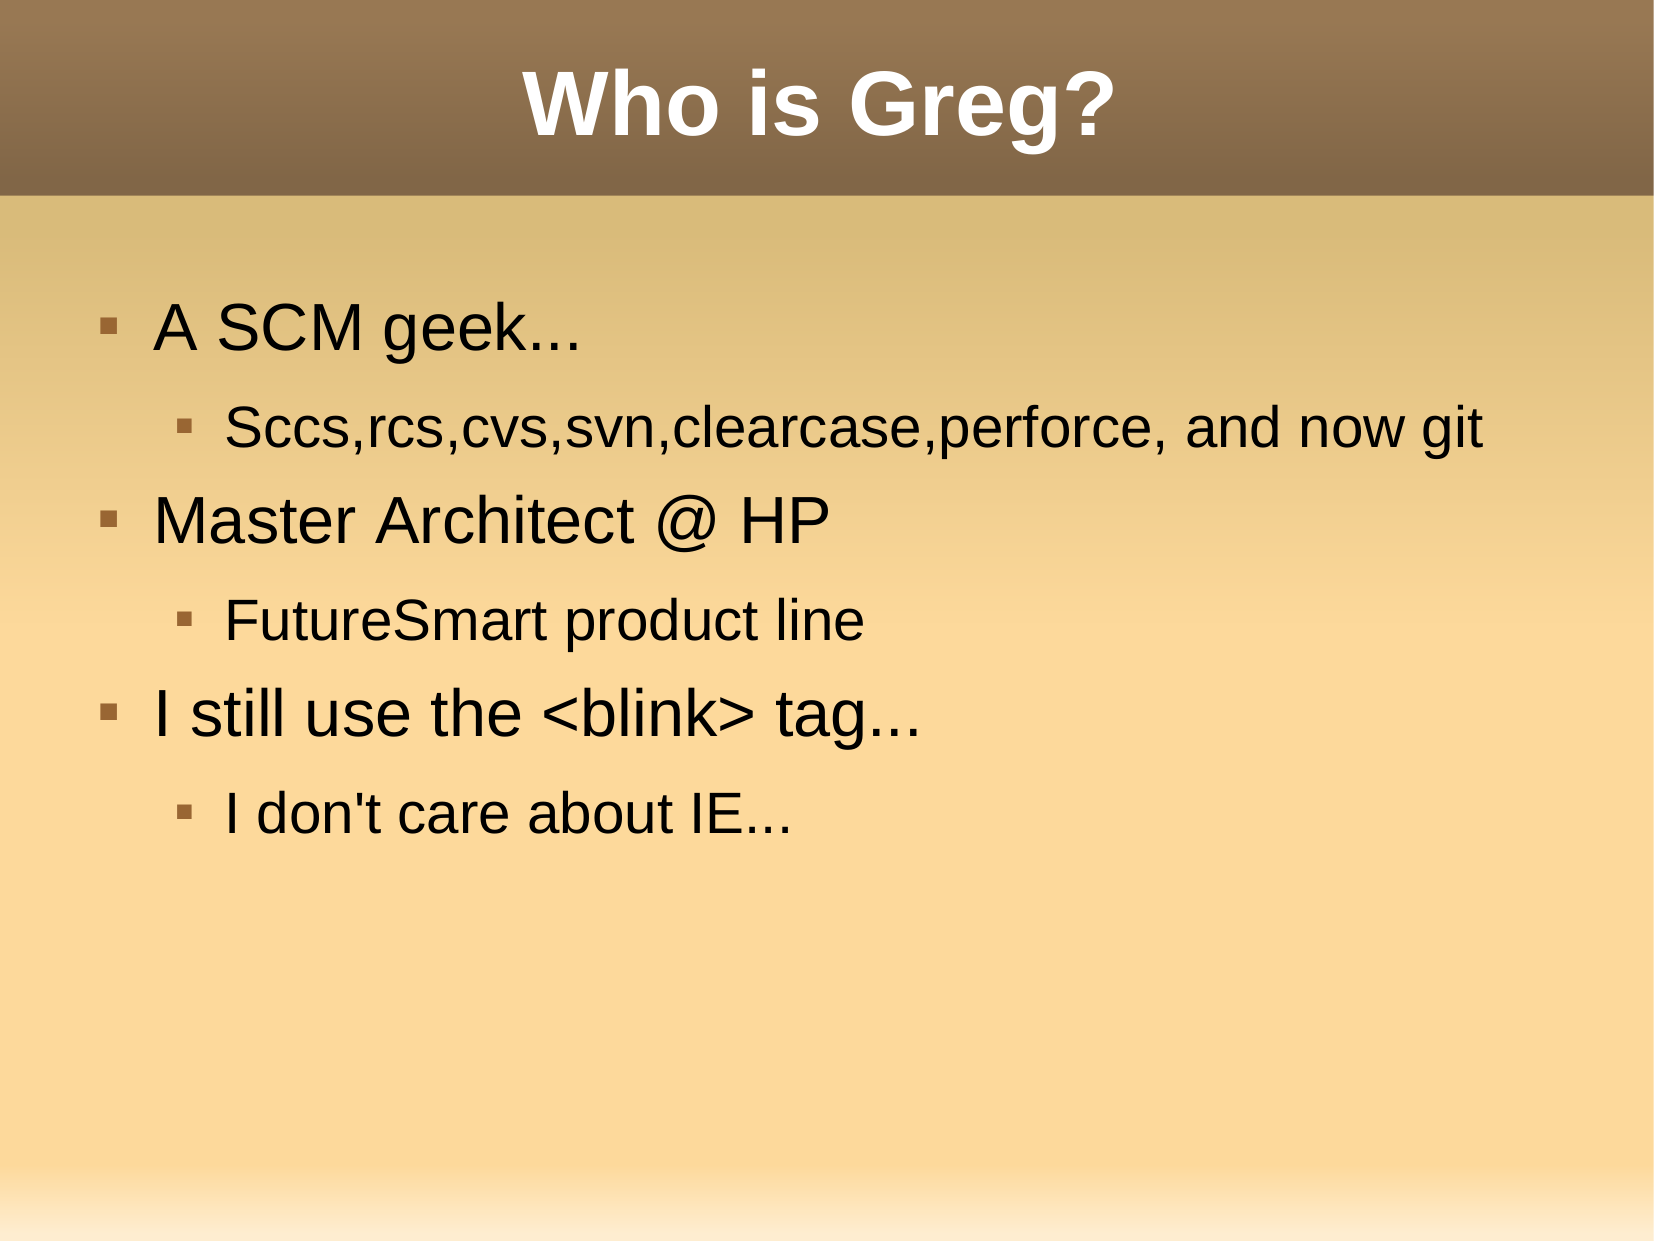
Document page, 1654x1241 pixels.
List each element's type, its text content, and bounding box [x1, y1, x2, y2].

picture [0, 0, 1654, 1241]
title Who is Greg? [76, 7, 1565, 200]
list A SCM geek... Sccs,rcs,cvs,svn,clearcase,perforce, and now git Master Architect @ HP FutureSmart product line I still use the <blink> tag... I don't care about IE... [82, 290, 1571, 1094]
